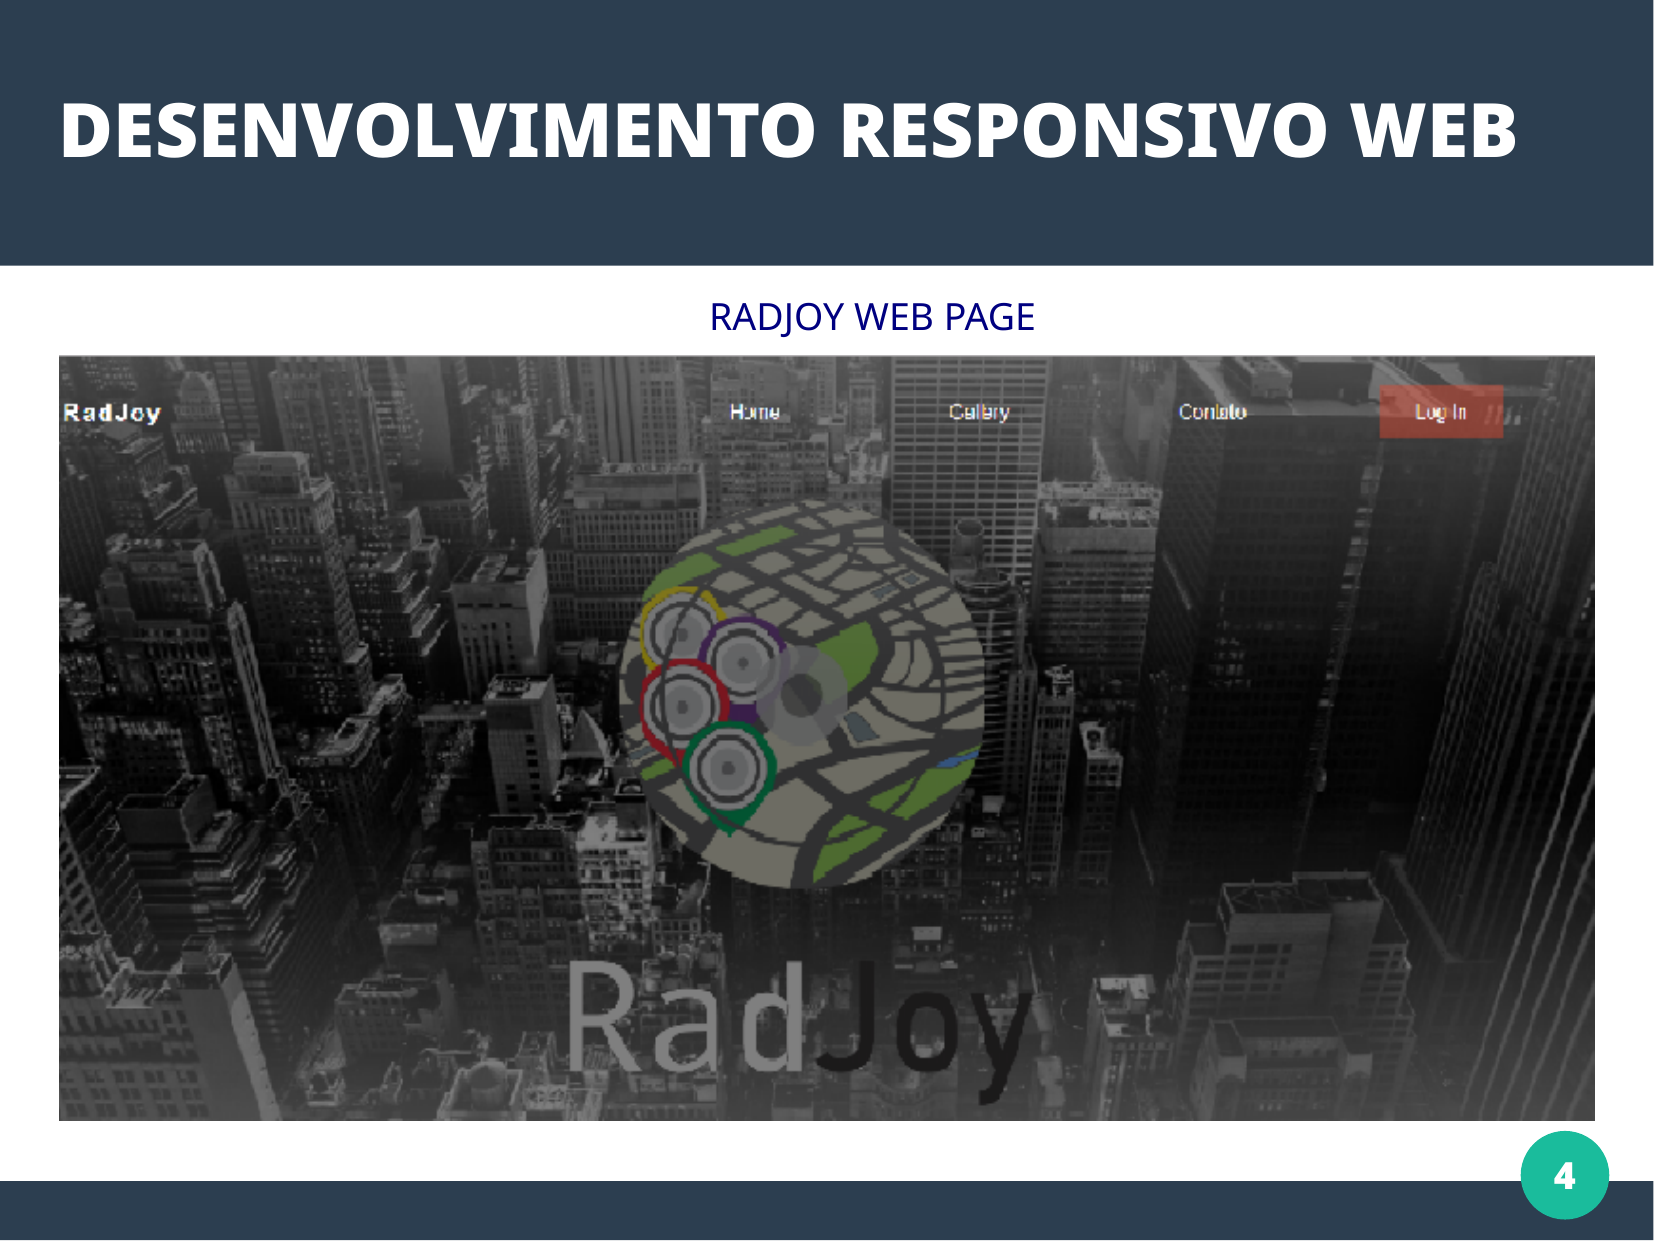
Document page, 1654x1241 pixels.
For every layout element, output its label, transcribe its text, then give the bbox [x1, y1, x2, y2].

title DESENVOLVIMENTO RESPONSIVO WEB [59, 49, 1595, 207]
text_box RADJOY WEB PAGE [694, 283, 1158, 354]
picture [59, 355, 1595, 1122]
